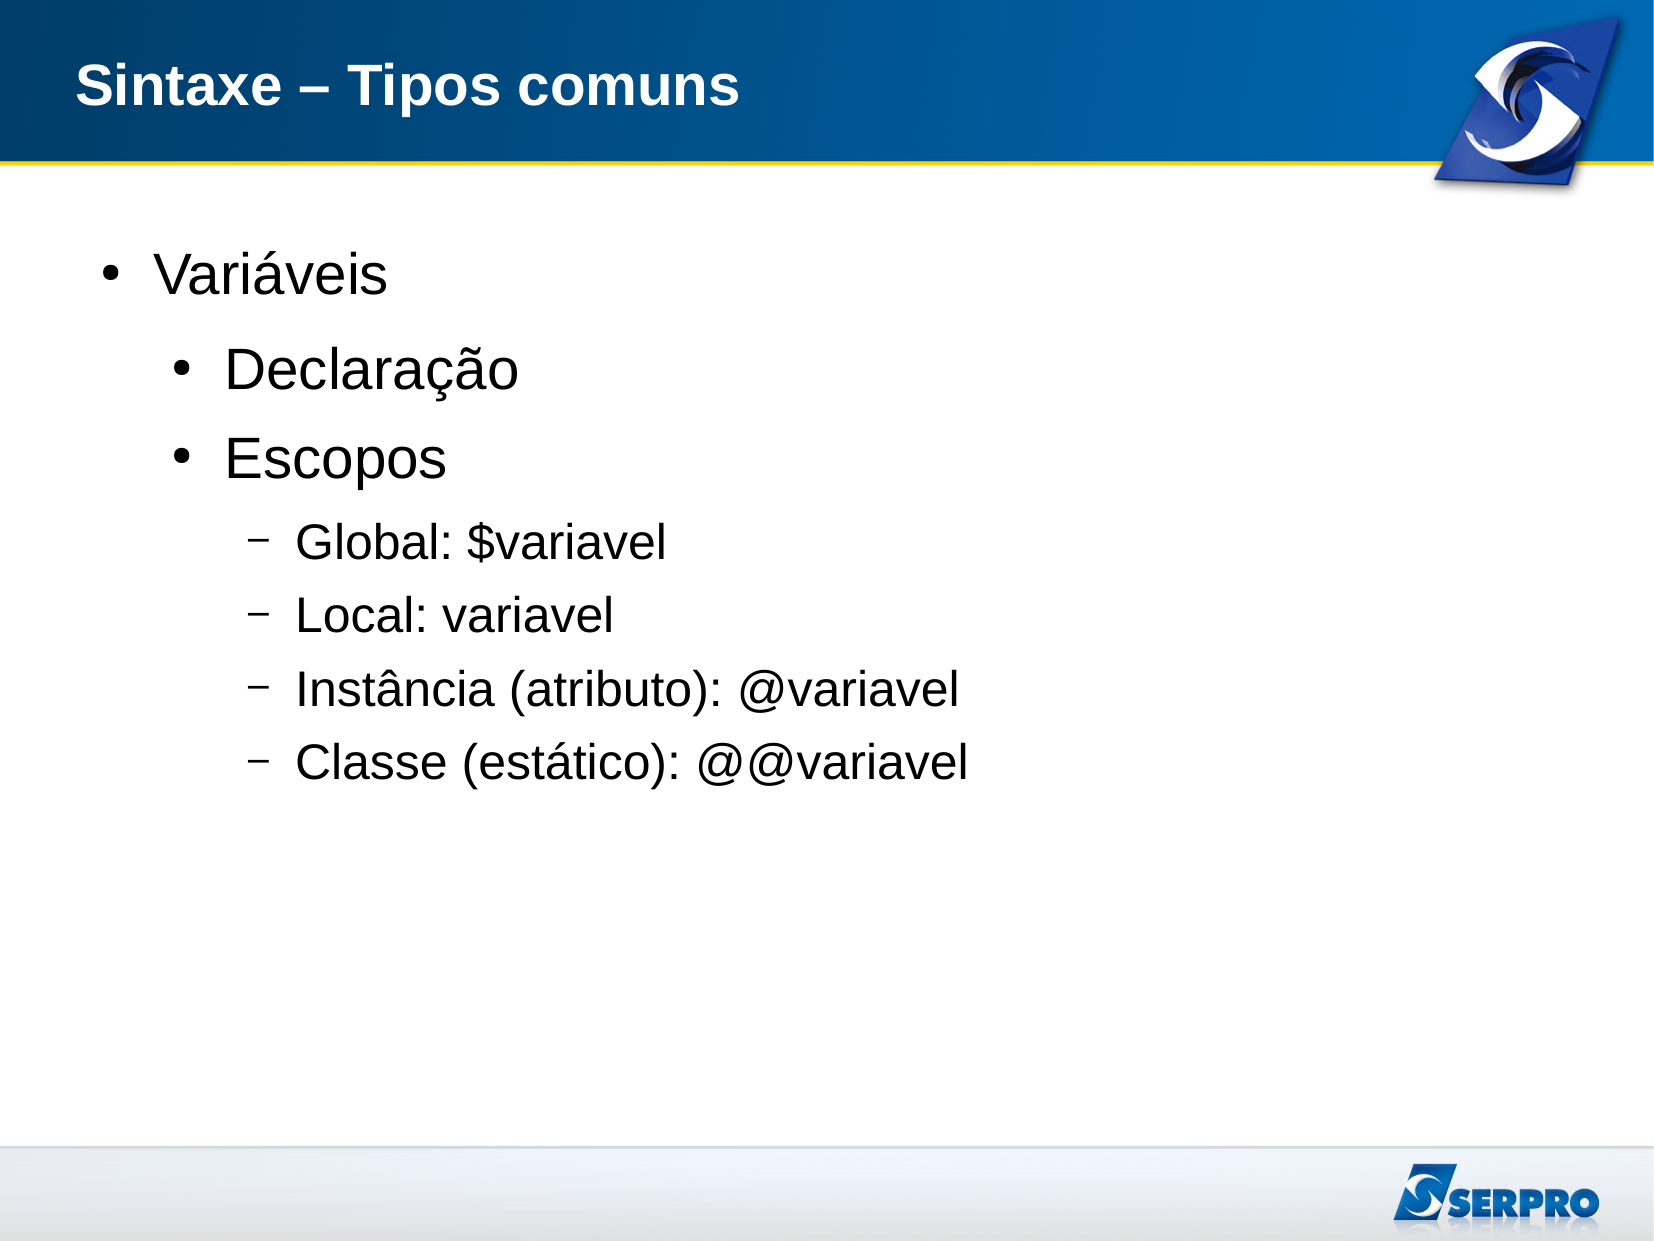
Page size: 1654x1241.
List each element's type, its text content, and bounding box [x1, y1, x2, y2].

picture [0, 0, 1654, 1241]
title Sintaxe – Tipos comuns [75, 41, 1434, 130]
list Variáveis Declaração Escopos Global: $variavel Local: variavel Instância (atributo): @variavel Classe (estático): @@variavel [82, 242, 1571, 962]
